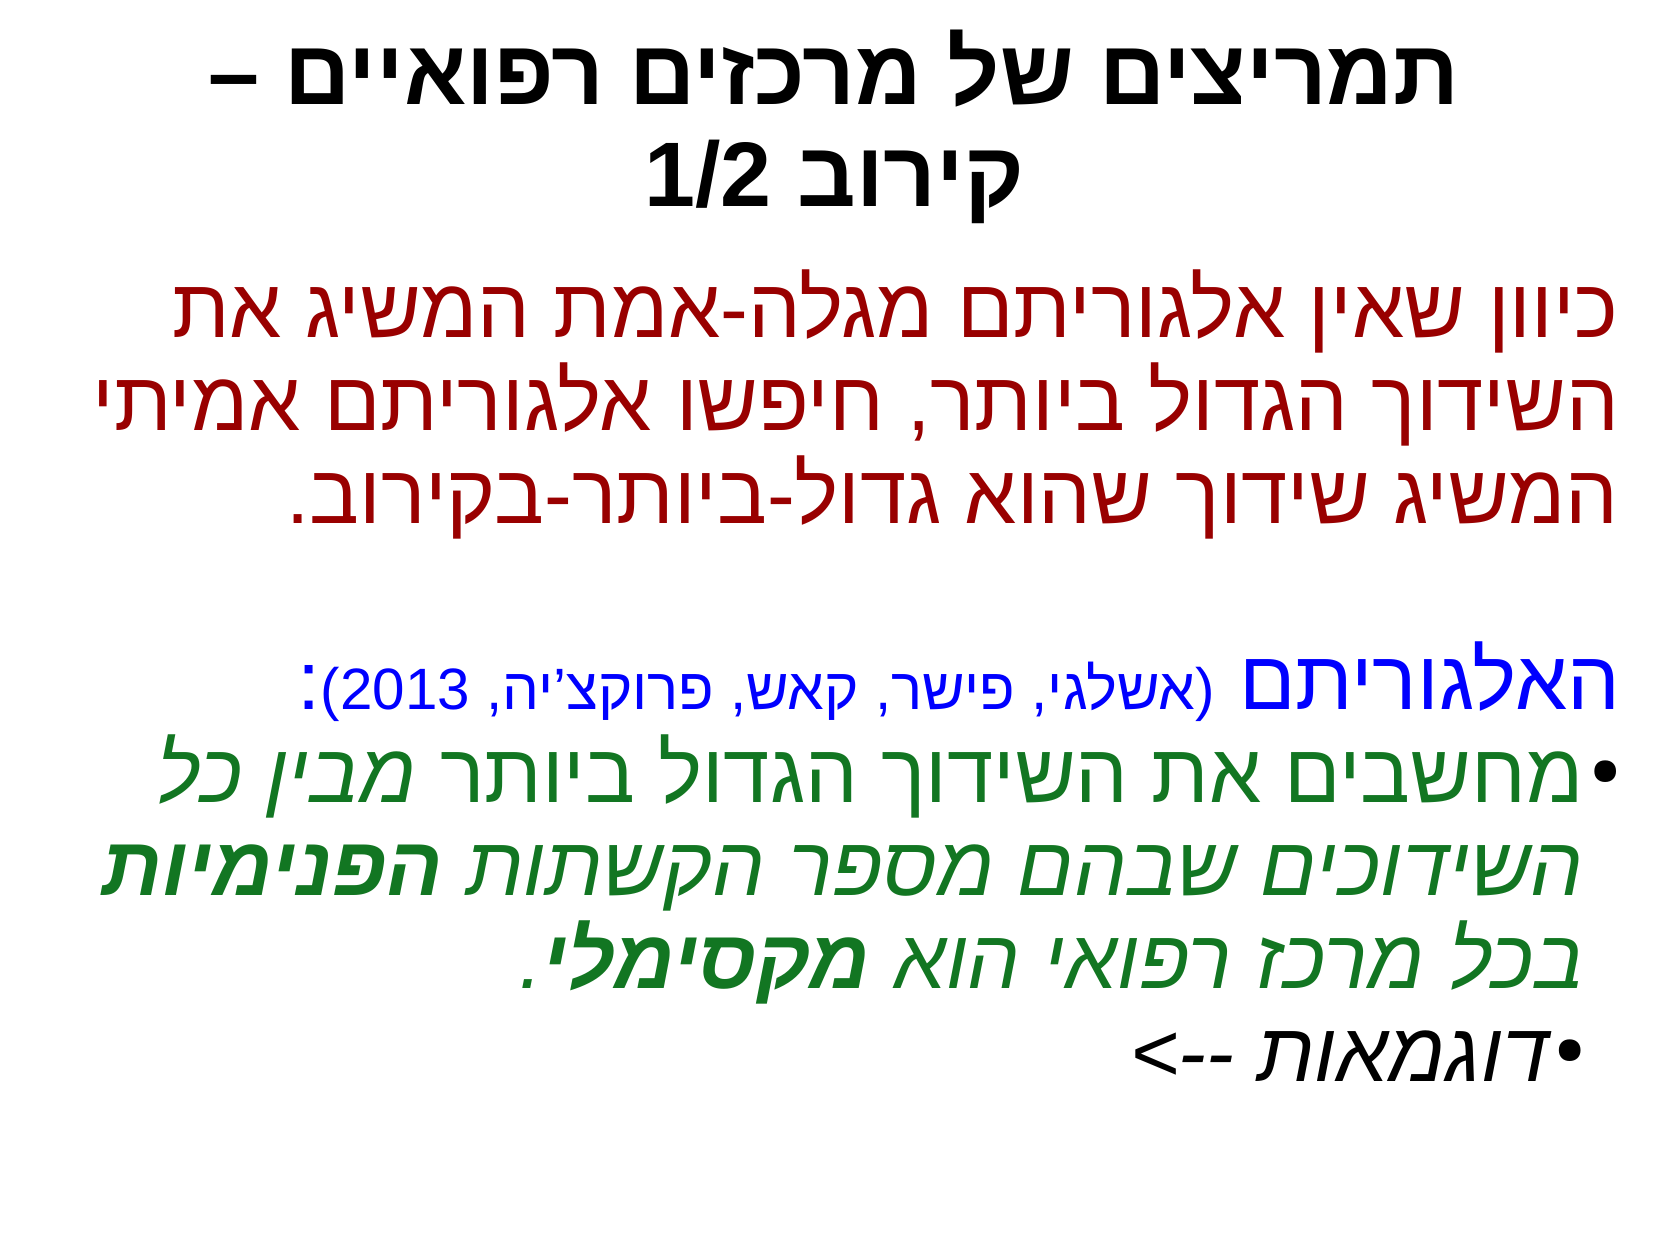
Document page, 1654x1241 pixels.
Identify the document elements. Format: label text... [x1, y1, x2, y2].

title תמריצים של מרכזים רפואיים – קירוב 1/2 [15, 21, 1654, 227]
text_box כיוון שאין אלגוריתם מגלה-אמת המשיג את השידוך הגדול ביותר, חיפשו אלגוריתם אמיתי המשיג שידוך שהוא גדול-ביותר-בקירוב. האלגוריתם (אשלגי, פישר, קאש, פרוקצ’יה, 2013): מחשבים את השידוך הגדול ביותר מבין כל השידוכים שבהם מספר הקשתות הפנימיות בכל מרכז רפואי הוא מקסימלי. דוגמאות --> [15, 255, 1636, 1237]
